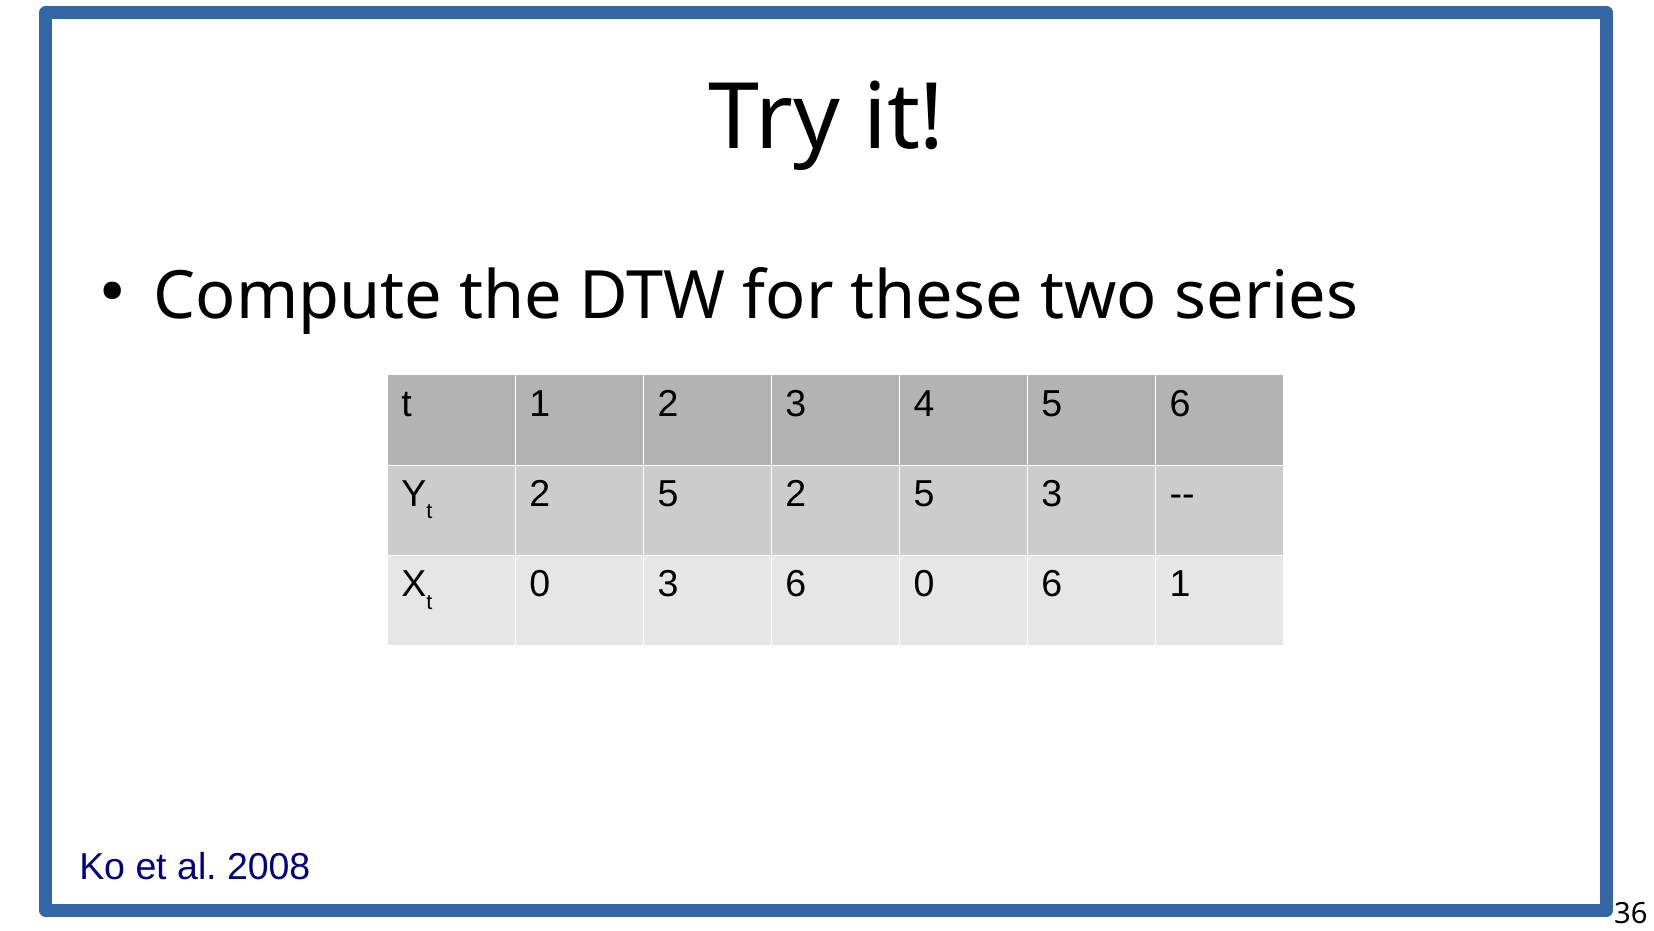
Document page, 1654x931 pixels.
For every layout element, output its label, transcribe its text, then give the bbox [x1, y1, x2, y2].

table_header 6 [1156, 375, 1283, 465]
table_cell 6 [1028, 556, 1155, 645]
table_cell 5 [644, 466, 771, 555]
title Try it! [82, 19, 1571, 226]
table_header 5 [1028, 375, 1155, 465]
table_header t [388, 375, 515, 465]
table_cell 6 [772, 556, 899, 645]
table_header 4 [900, 375, 1027, 465]
table_header 2 [644, 375, 771, 465]
table_cell 2 [516, 466, 643, 555]
table_header 1 [516, 375, 643, 465]
title Try it! [82, 1, 1571, 6]
table_cell 1 [1156, 556, 1283, 645]
table_cell -- [1156, 466, 1283, 555]
table_cell 0 [516, 556, 643, 645]
table_cell 3 [644, 556, 771, 645]
list Compute the DTW for these two series [82, 247, 1571, 867]
table_cell 5 [900, 466, 1027, 555]
text_box Ko et al. 2008 [64, 838, 416, 896]
table_cell 0 [900, 556, 1027, 645]
table_header 3 [772, 375, 899, 465]
table_cell 2 [772, 466, 899, 555]
table_cell Xt [388, 556, 515, 645]
table_cell Yt [388, 466, 515, 555]
table_cell 3 [1028, 466, 1155, 555]
